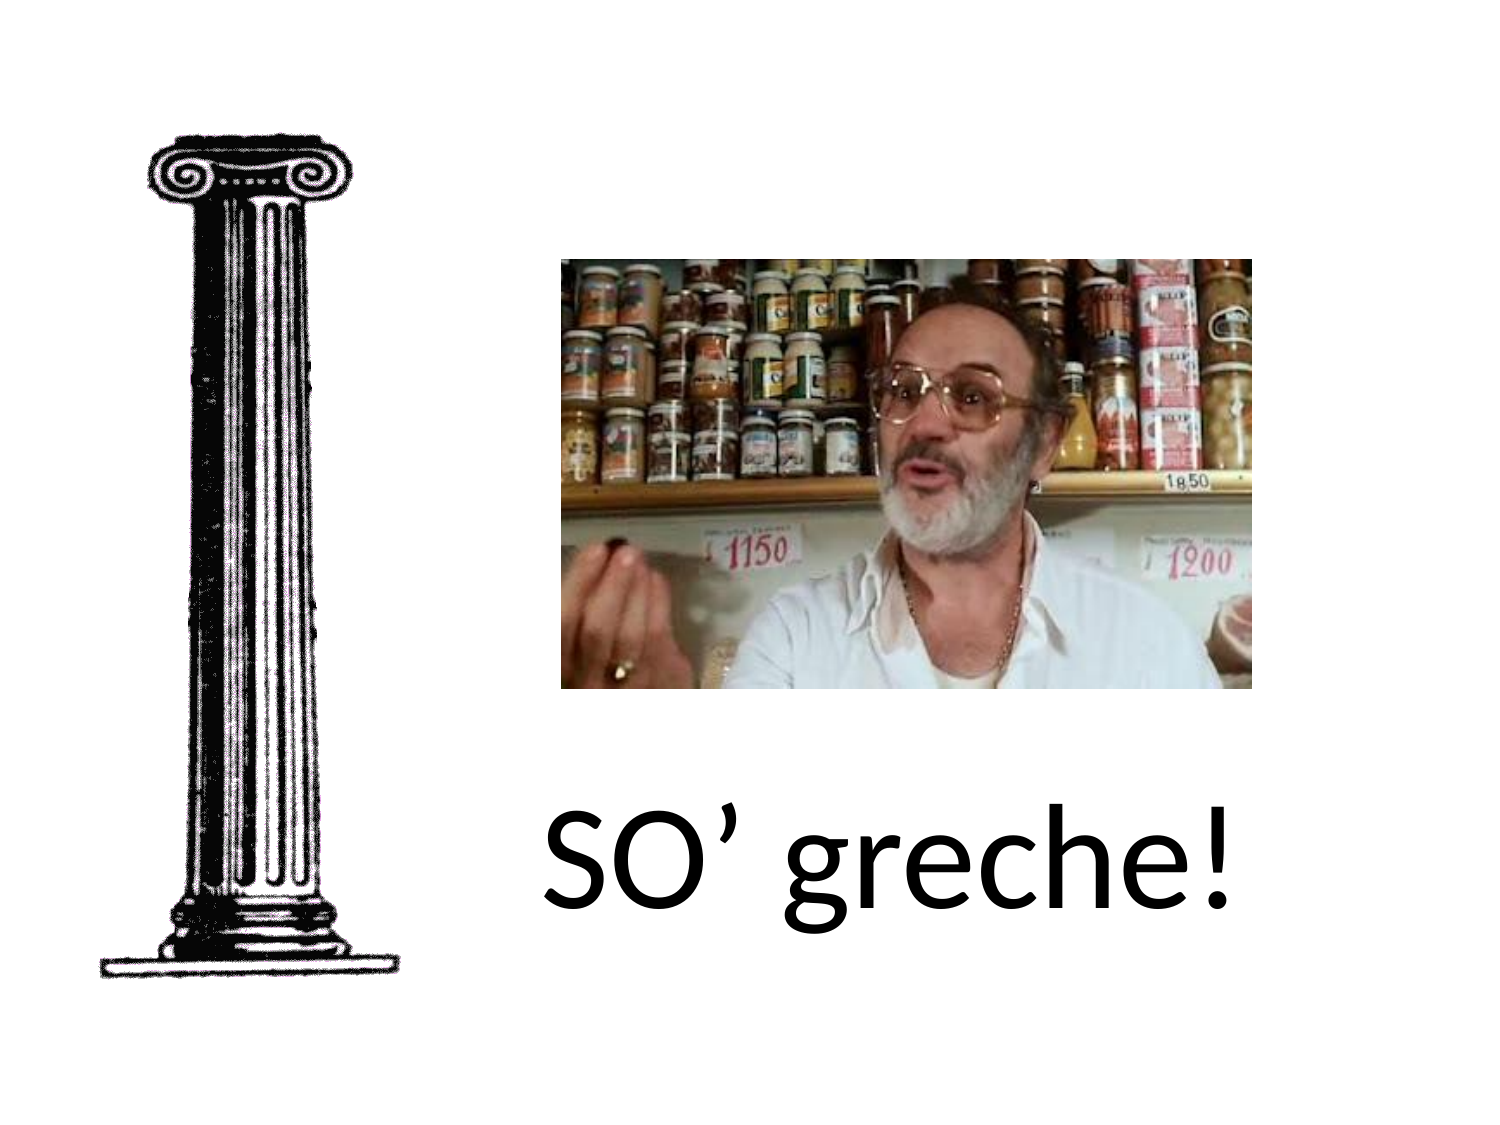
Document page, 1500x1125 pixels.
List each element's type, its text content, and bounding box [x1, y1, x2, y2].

text_box SO’ greche! [466, 751, 1317, 947]
picture [93, 129, 402, 983]
picture [561, 259, 1252, 690]
